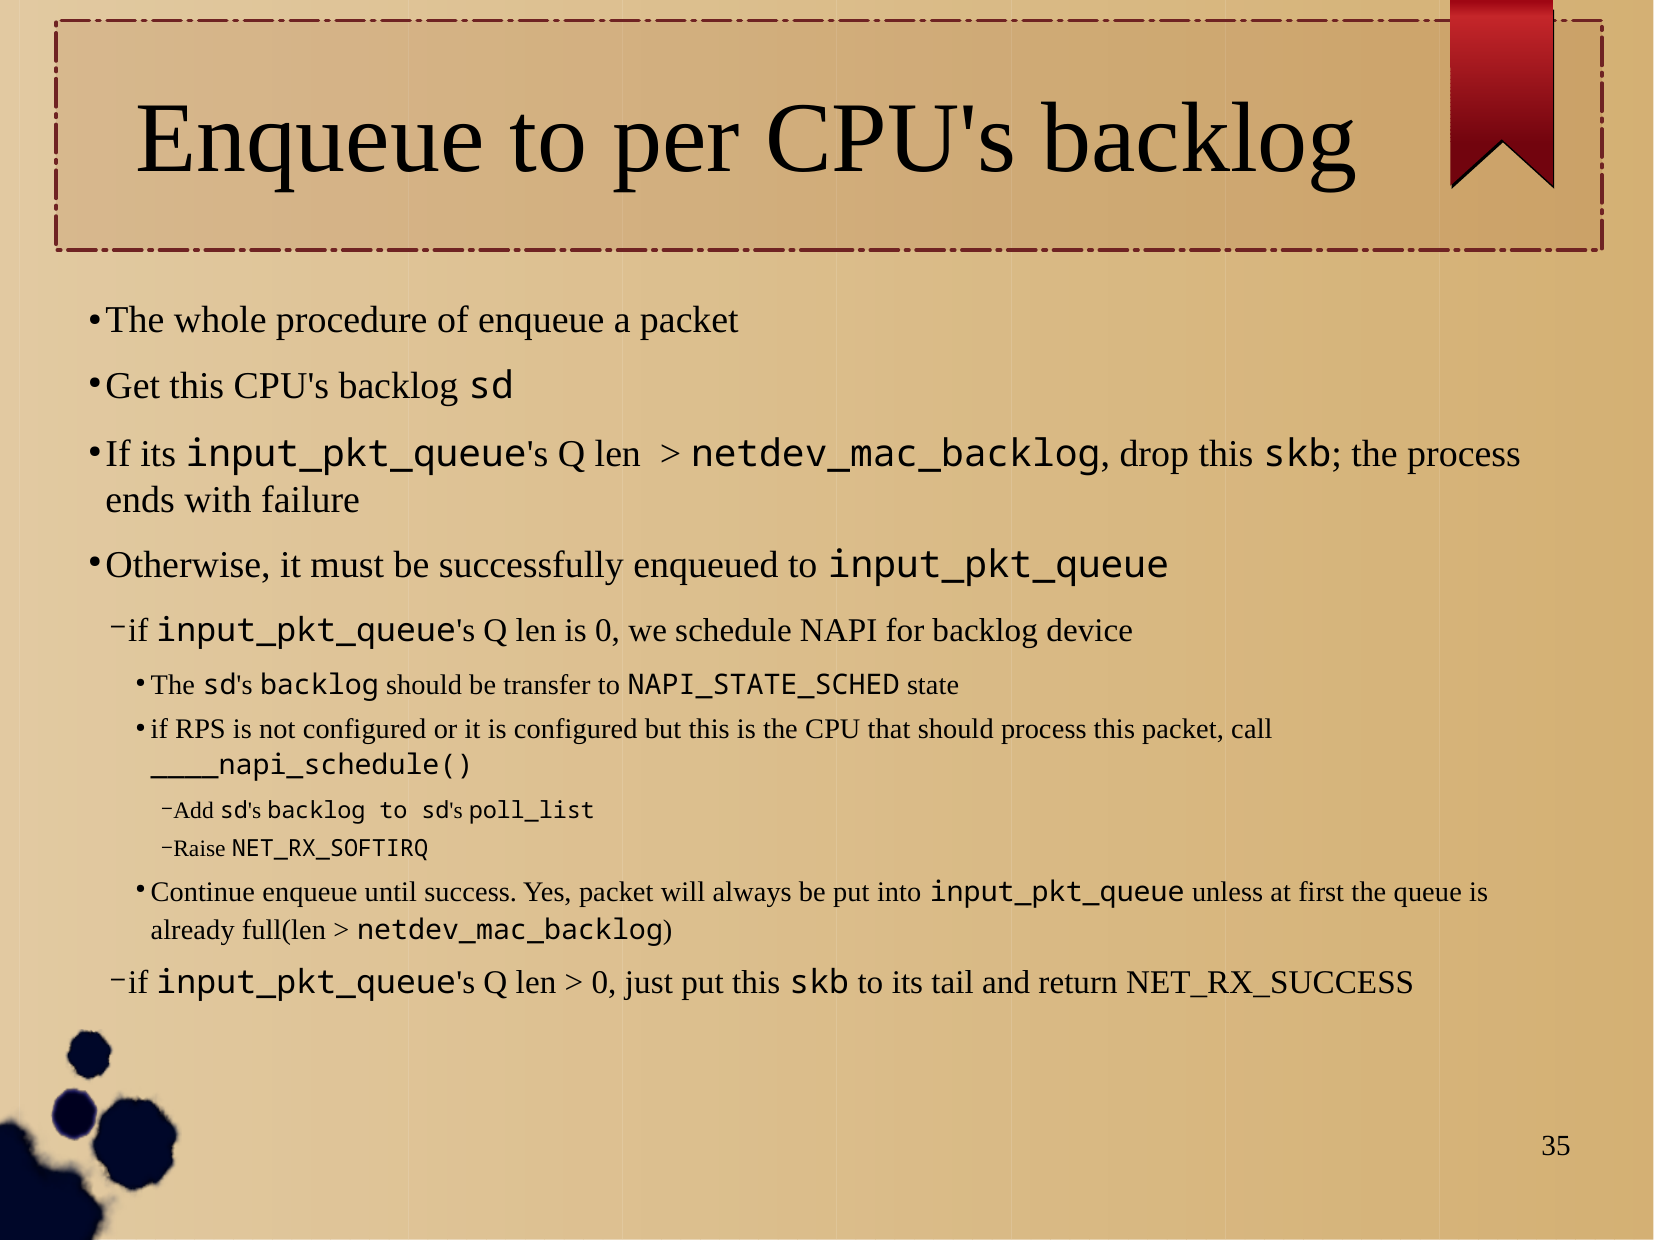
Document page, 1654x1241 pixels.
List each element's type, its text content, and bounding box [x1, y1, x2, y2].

list The whole procedure of enqueue a packet Get this CPU's backlog sd If its input_pkt_queue's Q len > netdev_mac_backlog, drop this skb; the process ends with failure Otherwise, it must be successfully enqueued to input_pkt_queue if input_pkt_queue's Q len is 0, we schedule NAPI for backlog device The sd's backlog should be transfer to NAPI_STATE_SCHED state if RPS is not configured or it is configured but this is the CPU that should process this packet, call ____napi_schedule() Add sd's backlog to sd's poll_list Raise NET_RX_SOFTIRQ Continue enqueue until success. Yes, packet will always be put into input_pkt_queue unless at first the queue is already full(len > netdev_mac_backlog) if input_pkt_queue's Q len > 0, just put this skb to its tail and return NET_RX_SUCCESS [82, 299, 1571, 1019]
title Enqueue to per CPU's backlog [82, 47, 1412, 229]
